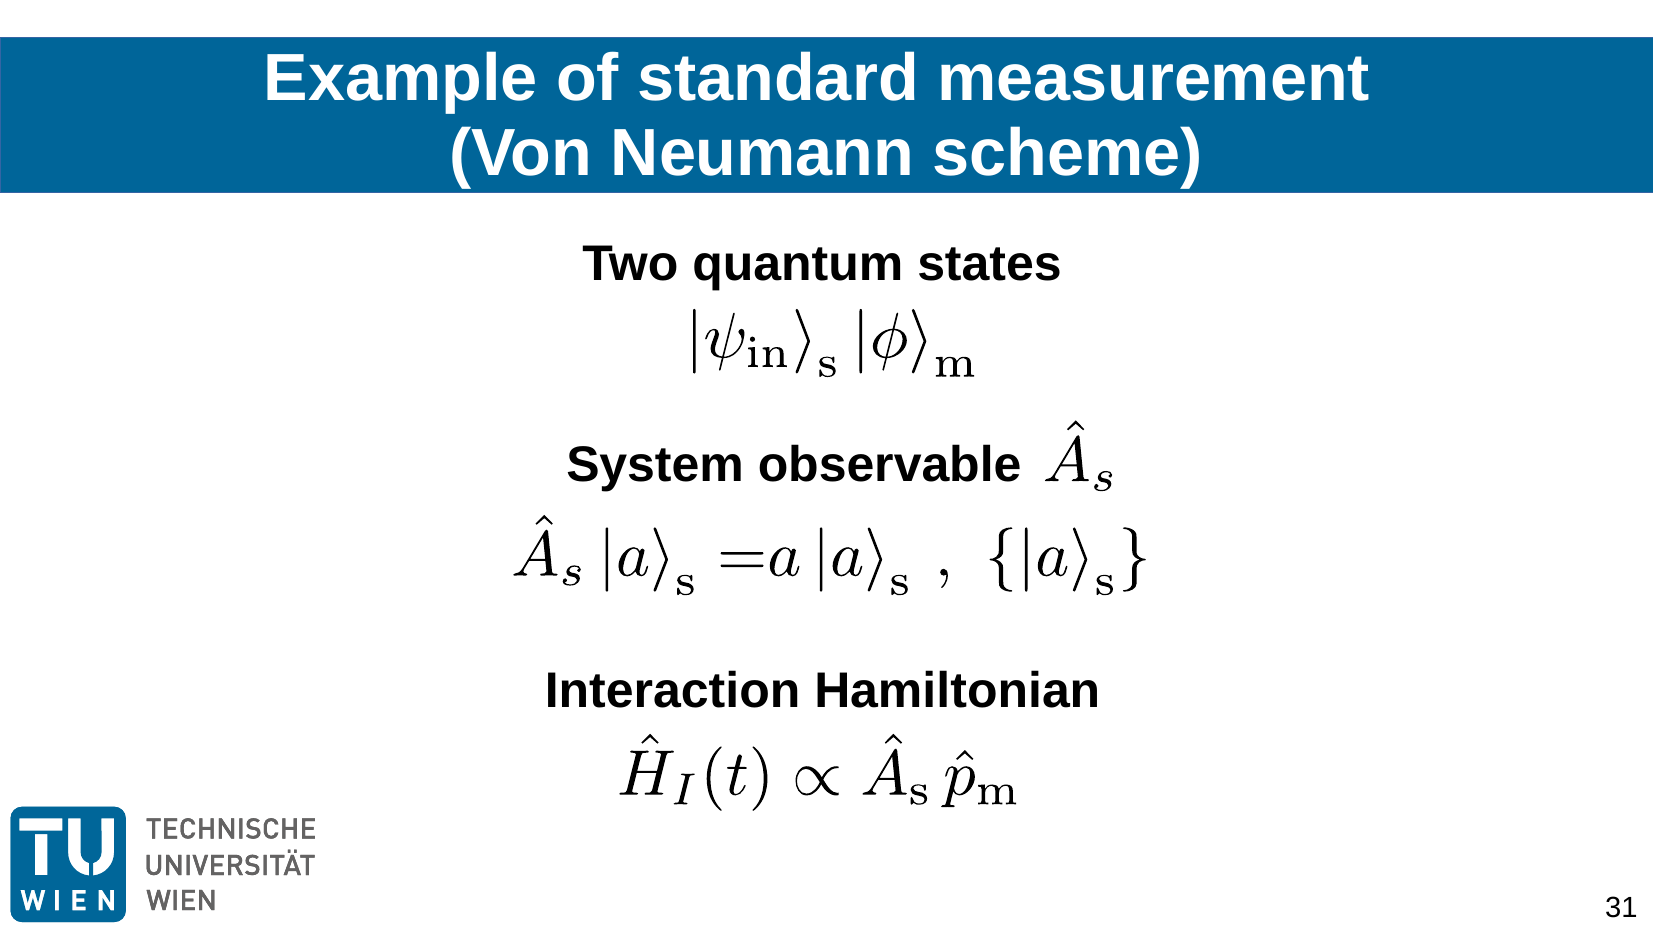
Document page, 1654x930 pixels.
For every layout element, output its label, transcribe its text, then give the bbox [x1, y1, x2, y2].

list System observable [566, 436, 1029, 510]
picture [609, 722, 1030, 828]
picture [497, 415, 1158, 615]
list Interaction Hamiltonian [544, 662, 1109, 737]
list Two quantum states [582, 235, 1071, 310]
picture [671, 295, 987, 399]
title Example of standard measurement (Von Neumann scheme) [0, 37, 1653, 193]
